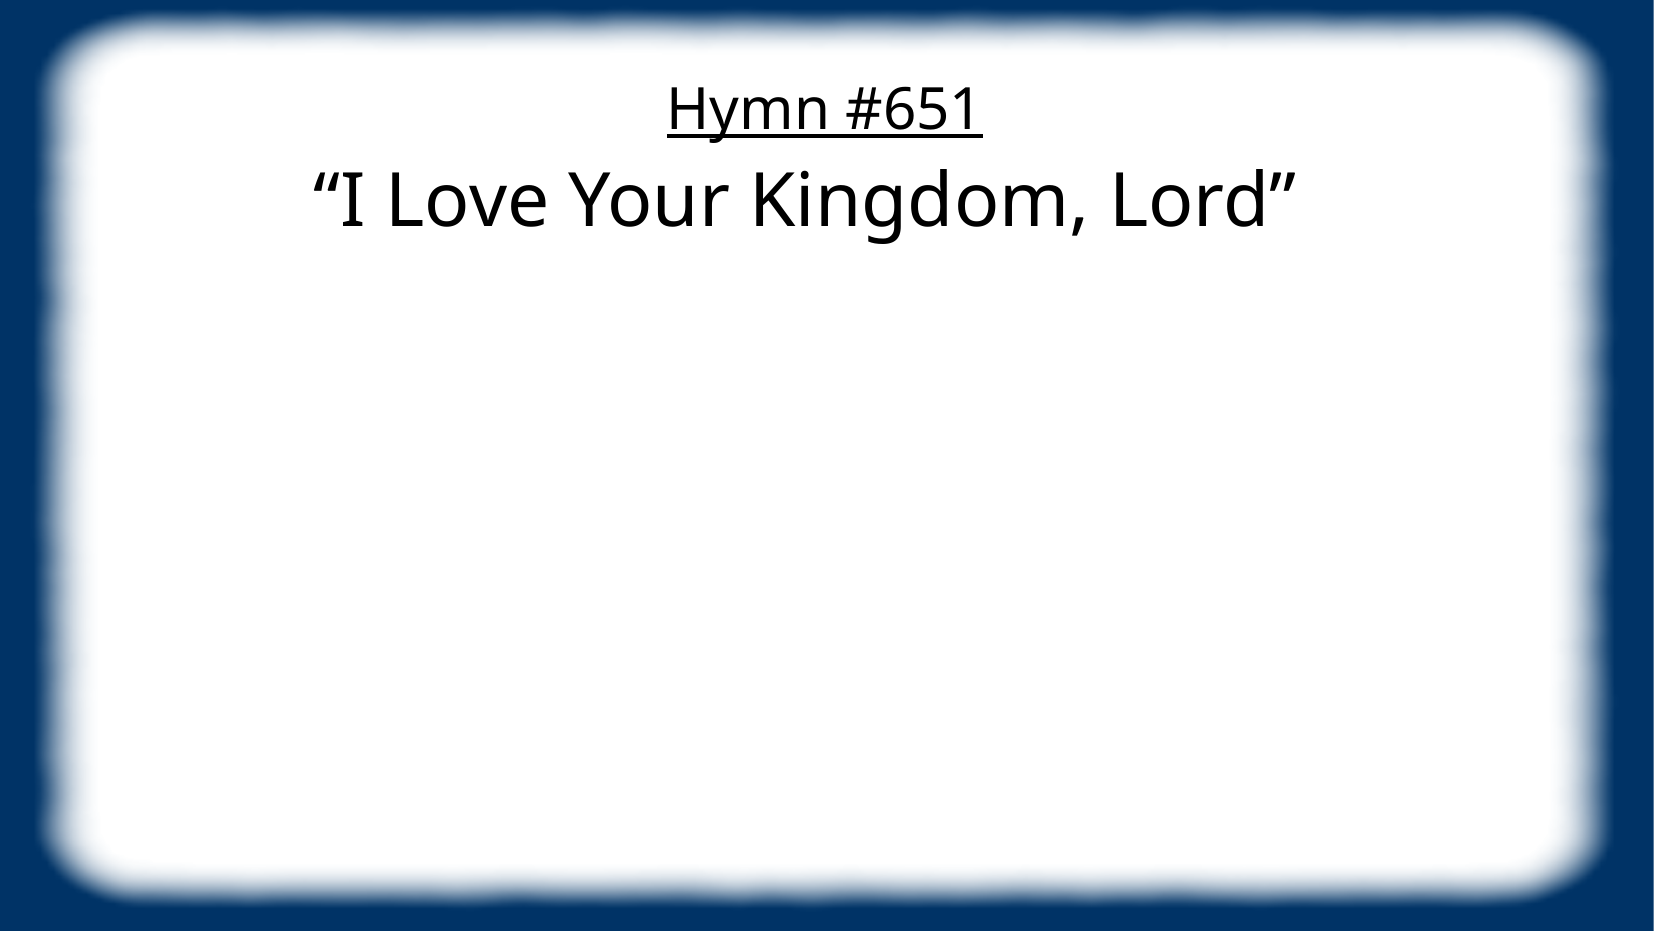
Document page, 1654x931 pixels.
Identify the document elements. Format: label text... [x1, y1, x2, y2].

picture [0, 0, 1654, 931]
text_box Hymn #651 “I Love Your Kingdom, Lord” [90, 60, 1561, 252]
